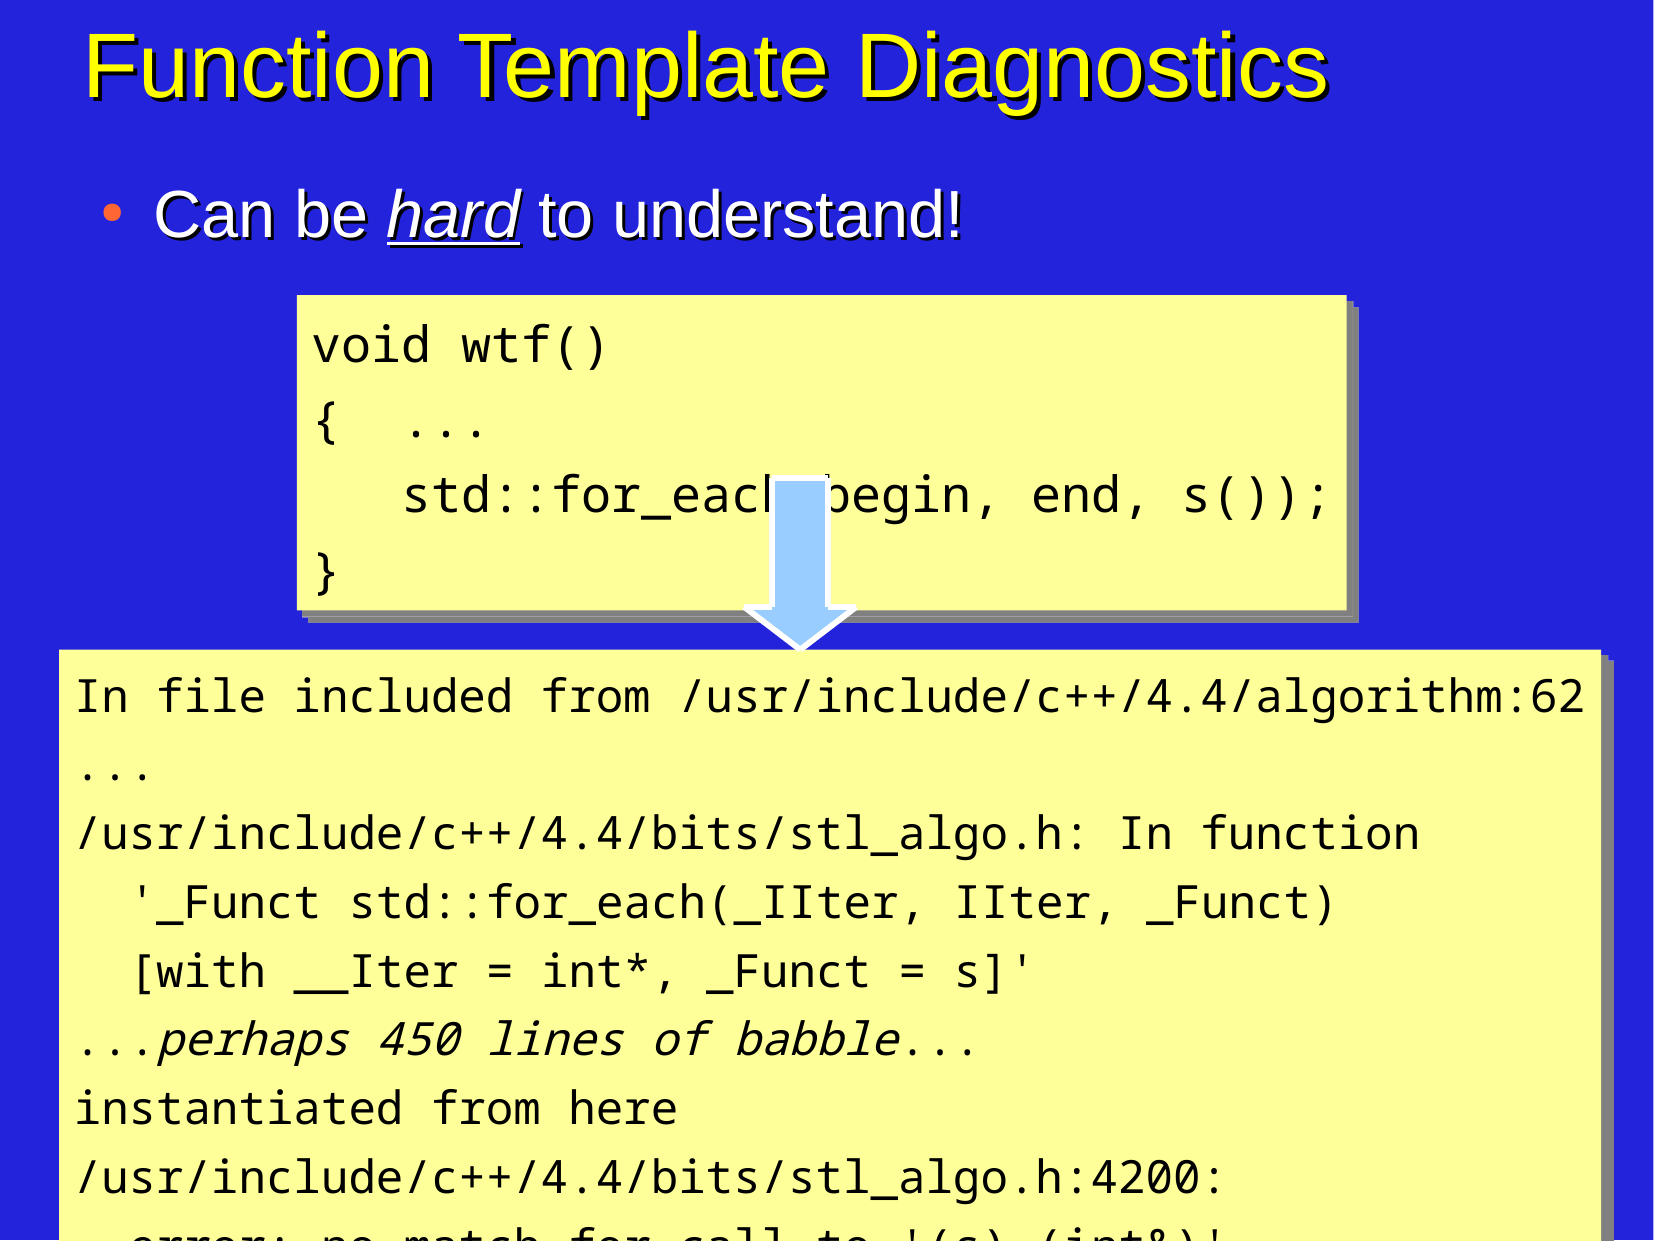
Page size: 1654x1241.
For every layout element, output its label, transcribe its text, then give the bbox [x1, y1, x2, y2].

text_box void wtf() { ... std::for_each(begin, end, s()); } [296, 295, 1347, 611]
text_box [744, 478, 857, 650]
list Can be hard to understand! [82, 177, 1571, 649]
text_box In file included from /usr/include/c++/4.4/algorithm:62 ... /usr/include/c++/4.4/bits/stl_algo.h: In function '_Funct std::for_each(_IIter, IIter, _Funct) [with __Iter = int*, _Funct = s]' ...perhaps 450 lines of babble... instantiated from here /usr/include/c++/4.4/bits/stl_algo.h:4200: error: no match for call to '(s) (int&)' [59, 649, 1602, 1241]
title Function Template Diagnostics [82, 2, 1571, 130]
